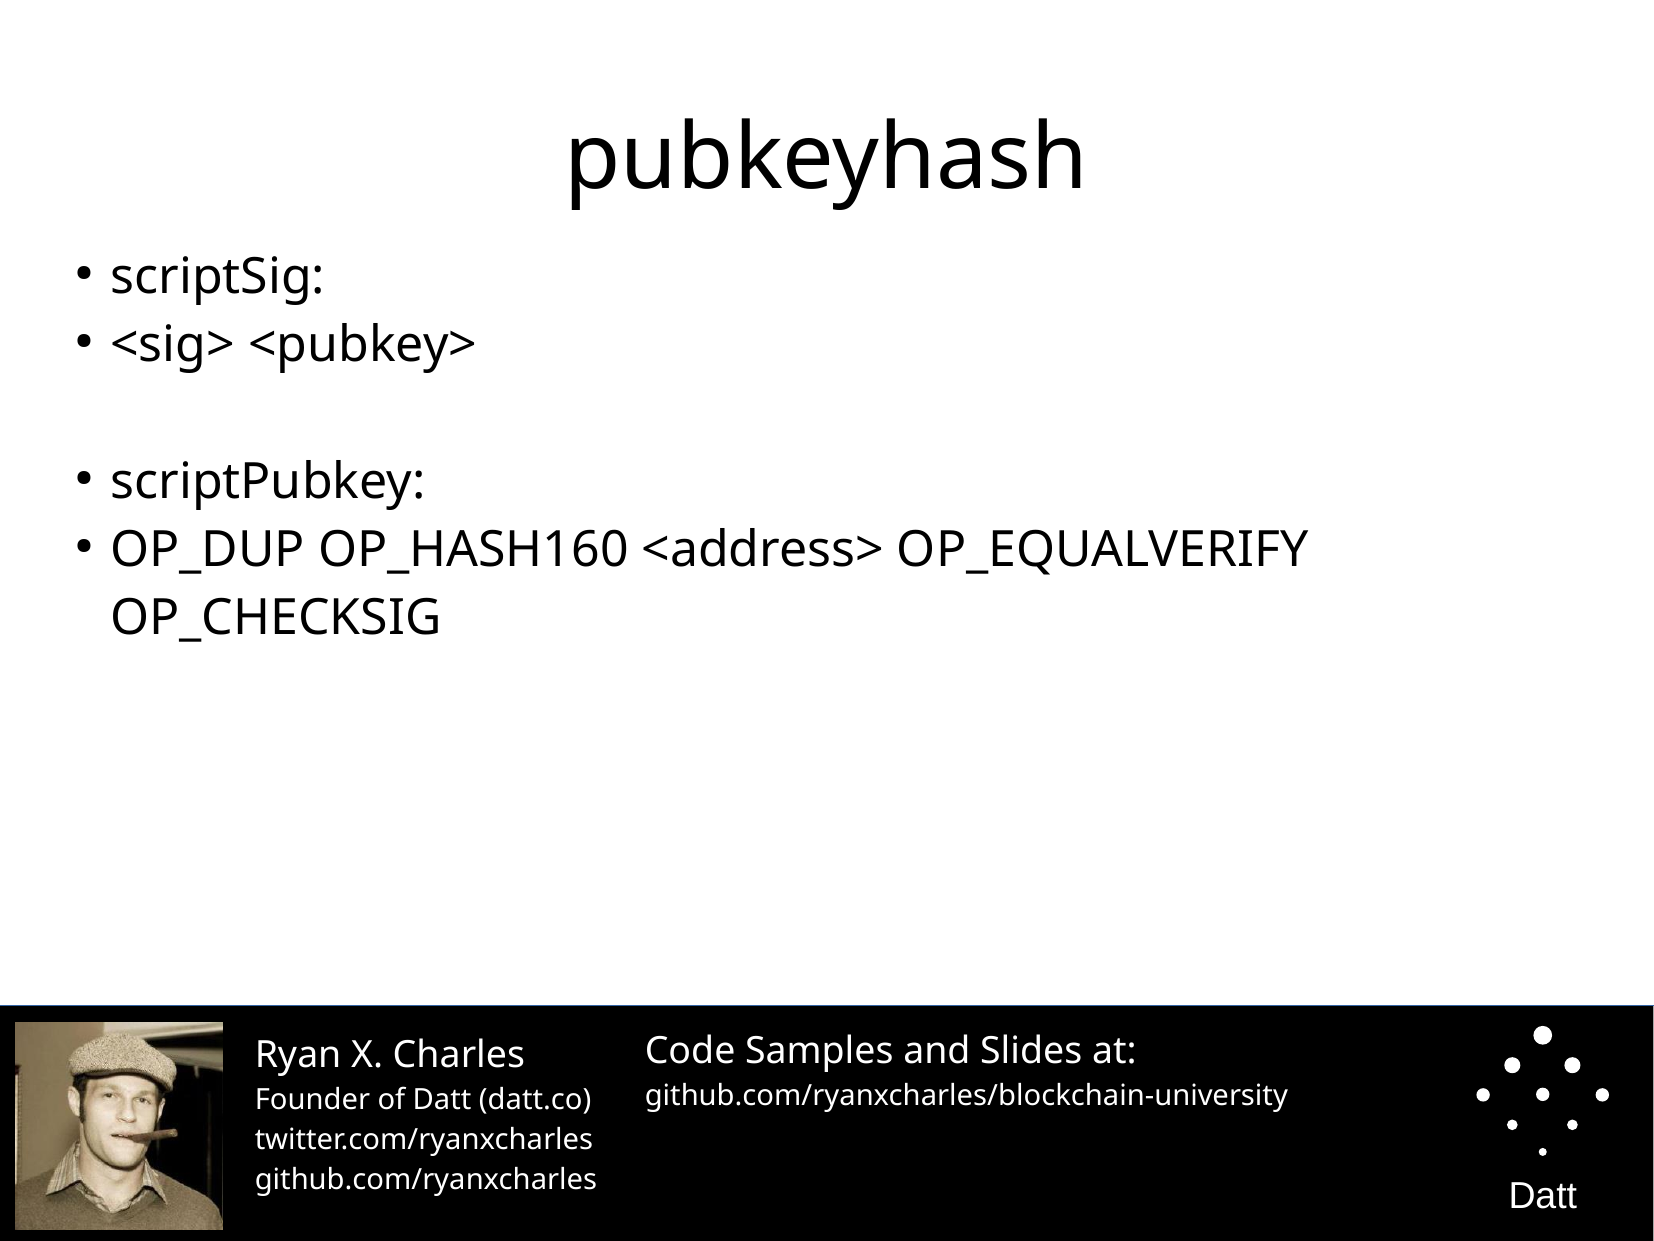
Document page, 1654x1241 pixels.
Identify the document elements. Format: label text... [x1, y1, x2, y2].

text_box Ryan X. Charles Founder of Datt (datt.co) twitter.com/ryanxcharles github.com/ryanxcharles [240, 1020, 976, 1241]
picture [15, 1022, 223, 1231]
picture [1475, 1023, 1611, 1159]
text_box [0, 1005, 1654, 1241]
text_box Code Samples and Slides at: github.com/ryanxcharles/blockchain-university [630, 1015, 1403, 1156]
text_box Datt [1452, 1167, 1633, 1241]
title pubkeyhash [82, 49, 1571, 240]
subtitle scriptSig: <sig> <pubkey> scriptPubkey: OP_DUP OP_HASH160 <address> OP_EQUALVERIFY OP_CHECKSIG [75, 240, 1591, 1006]
